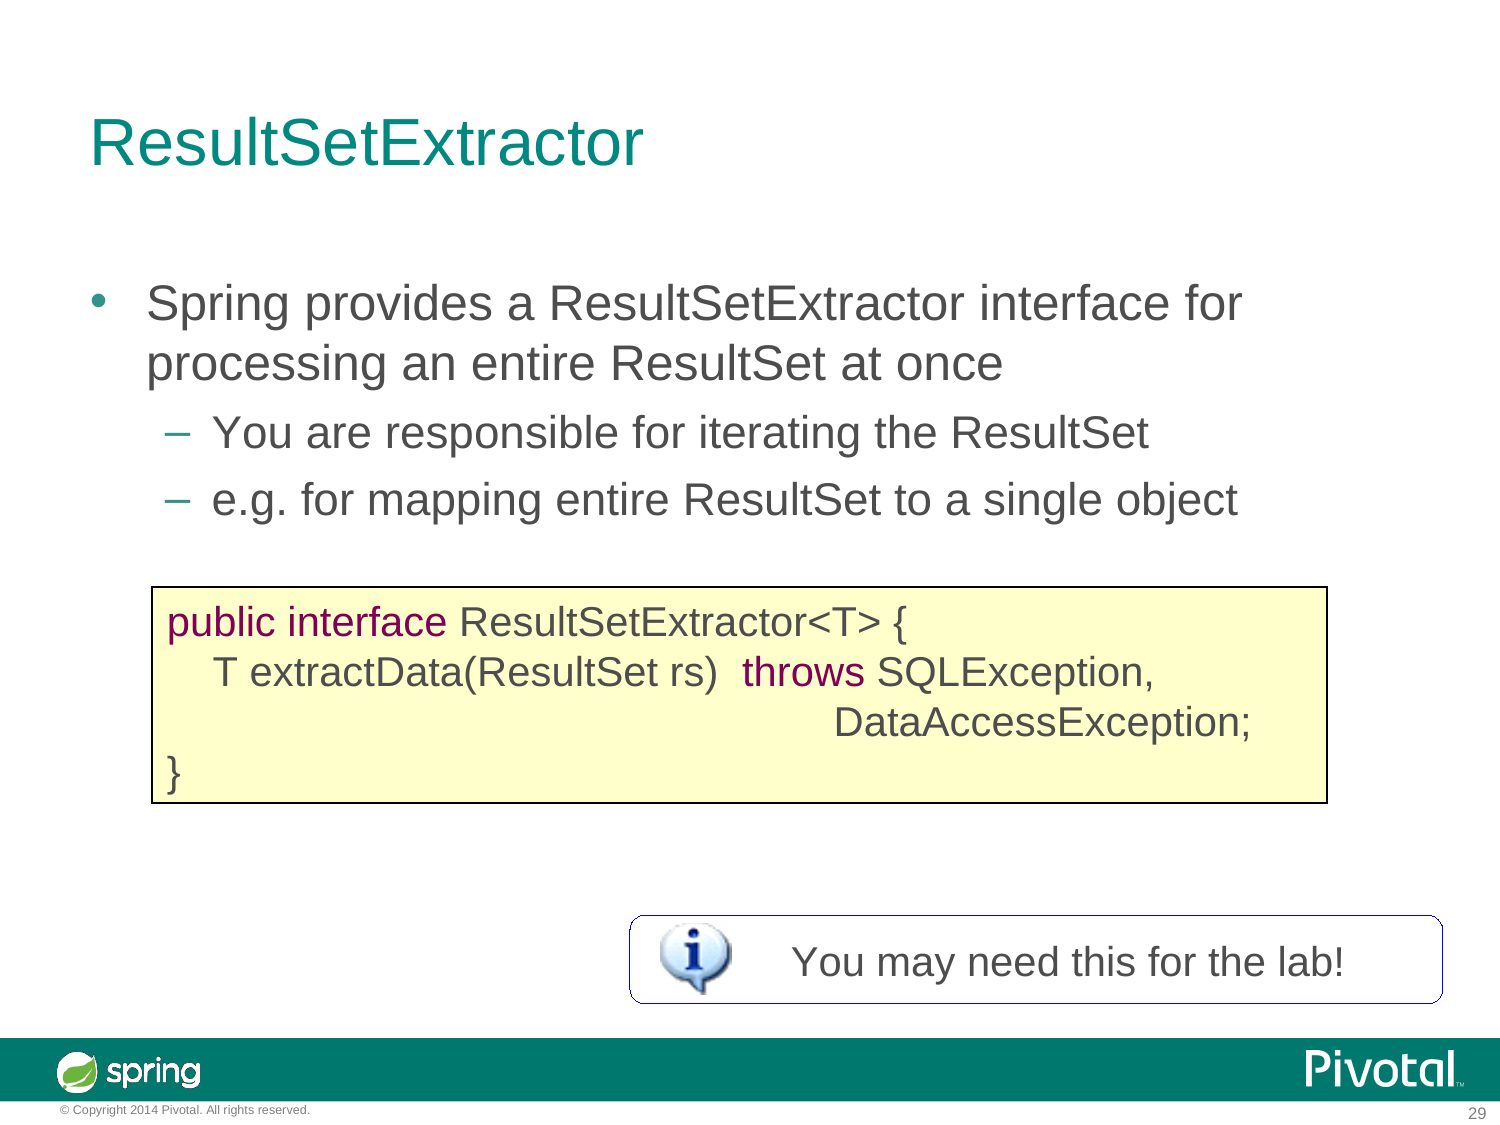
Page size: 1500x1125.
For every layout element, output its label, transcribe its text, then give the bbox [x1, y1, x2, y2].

text_box public interface ResultSetExtractor<T> { T extractData(ResultSet rs) throws SQLException, DataAccessException; } [152, 587, 1328, 803]
picture [32, 1041, 210, 1103]
picture [1306, 1050, 1464, 1087]
text_box You may need this for the lab! [775, 926, 1409, 992]
picture [660, 923, 732, 995]
text_box [629, 915, 1443, 1004]
title ResultSetExtractor [75, 91, 1426, 187]
list Spring provides a ResultSetExtractor interface for processing an entire ResultSet at once You are responsible for iterating the ResultSet e.g. for mapping entire ResultSet to a single object [75, 262, 1426, 1005]
